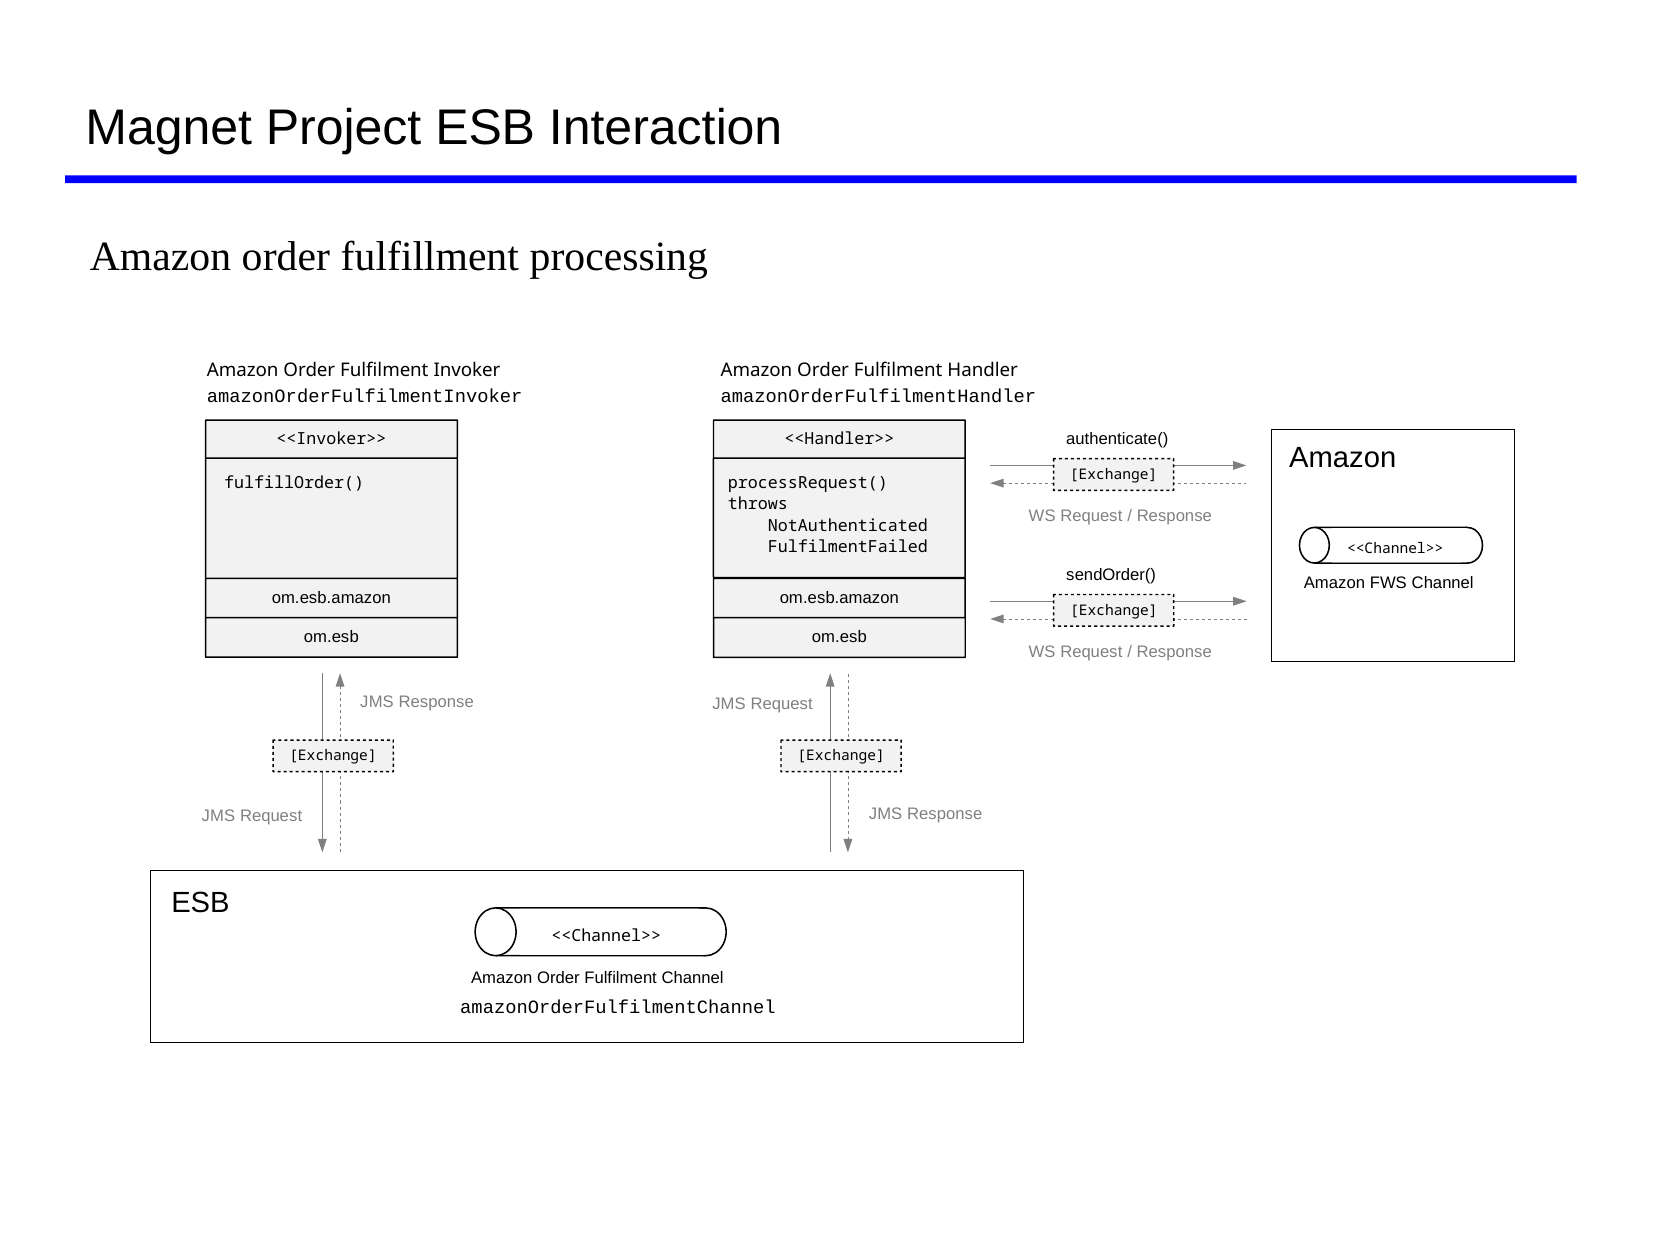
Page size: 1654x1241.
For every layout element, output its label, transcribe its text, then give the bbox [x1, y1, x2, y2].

text_box WS Request / Response [1013, 498, 1270, 533]
text_box om.esb.amazon [713, 578, 966, 617]
text_box [1299, 527, 1483, 564]
text_box ESB [148, 878, 253, 936]
text_box amazonOrderFulfilmentChannel [411, 990, 824, 1057]
text_box JMS Request [186, 798, 318, 833]
text_box [Exchange] [781, 740, 902, 772]
text_box Amazon Order Fulfilment Handler [705, 350, 1118, 379]
text_box [150, 870, 1024, 1043]
text_box Amazon Order Fulfilment Invoker [192, 350, 604, 417]
text_box authenticate() [1051, 422, 1184, 456]
text_box Amazon [1271, 429, 1515, 568]
text_box <<Invoker>> [205, 447, 458, 459]
text_box fulfillOrder() [209, 463, 380, 496]
text_box [Exchange] [1053, 594, 1174, 627]
text_box Magnet Project ESB Interaction [70, 95, 1392, 184]
text_box sendOrder() [1051, 557, 1171, 592]
text_box JMS Request [697, 686, 828, 721]
text_box Amazon [1271, 602, 1515, 662]
text_box processRequest() throws NotAuthenticated FulfilmentFailed [713, 463, 965, 577]
text_box om.esb [713, 617, 966, 658]
text_box [Exchange] [1053, 458, 1174, 491]
text_box <<Handler>> [713, 447, 966, 459]
text_box [65, 175, 70, 184]
text_box amazonOrderFulfilmentHandler [705, 379, 1118, 447]
text_box [1392, 175, 1577, 184]
text_box Amazon [1249, 433, 1437, 491]
text_box Amazon Order Fulfilment Channel [396, 962, 799, 1001]
text_box Amazon FWS Channel [1242, 568, 1536, 602]
text_box JMS Response [345, 684, 489, 719]
text_box [713, 459, 966, 578]
text_box <<Channel>> [1325, 531, 1465, 562]
text_box om.esb.amazon [205, 578, 458, 617]
text_box [205, 459, 458, 578]
text_box [Exchange] [273, 740, 394, 772]
text_box WS Request / Response [1013, 634, 1270, 669]
list Amazon order fulfillment processing [75, 225, 1586, 302]
text_box JMS Response [853, 796, 998, 831]
text_box amazonOrderFulfilmentInvoker [192, 417, 604, 447]
text_box <<Channel>> [510, 917, 702, 950]
text_box om.esb [205, 617, 458, 658]
